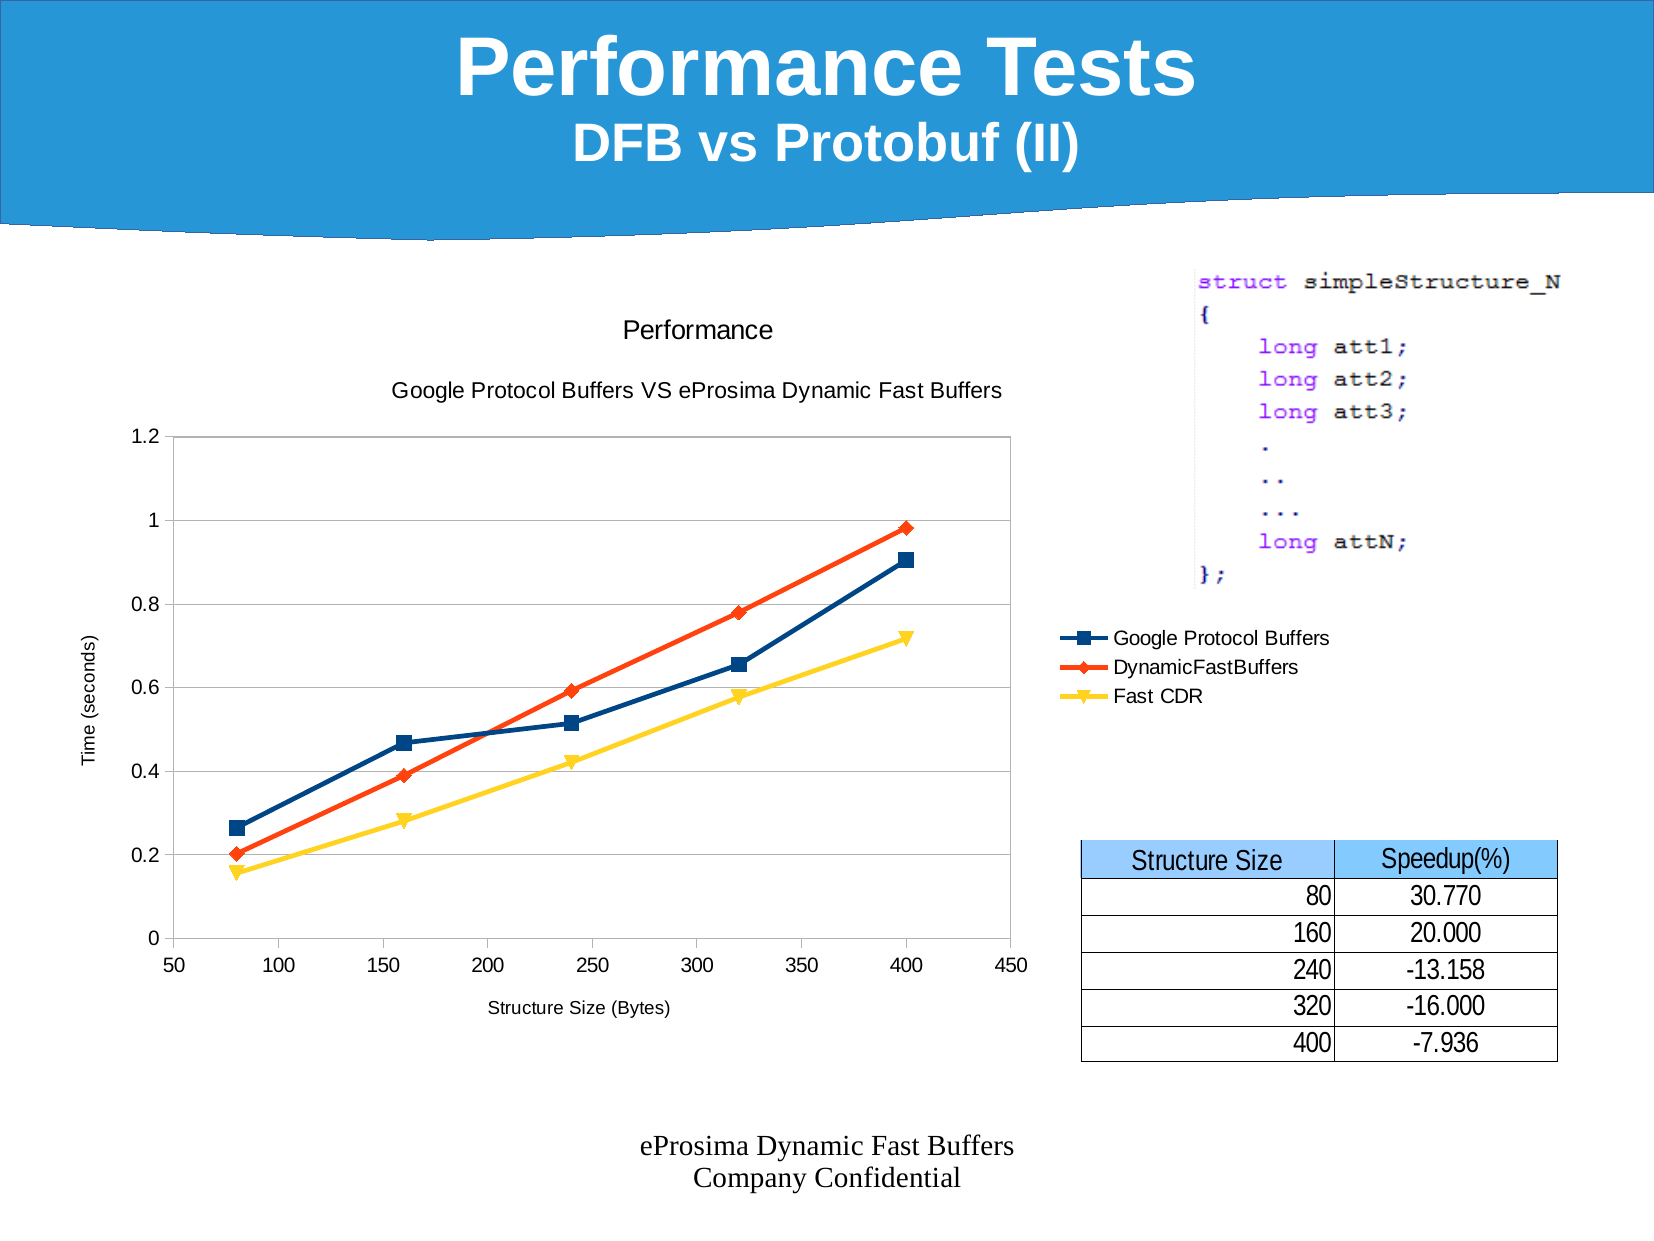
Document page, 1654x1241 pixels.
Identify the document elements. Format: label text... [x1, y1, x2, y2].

picture [1080, 840, 1561, 1066]
chart [45, 285, 1351, 1051]
text_box Performance Tests DFB vs Protobuf (II) [0, 0, 1654, 241]
picture [1194, 269, 1576, 589]
